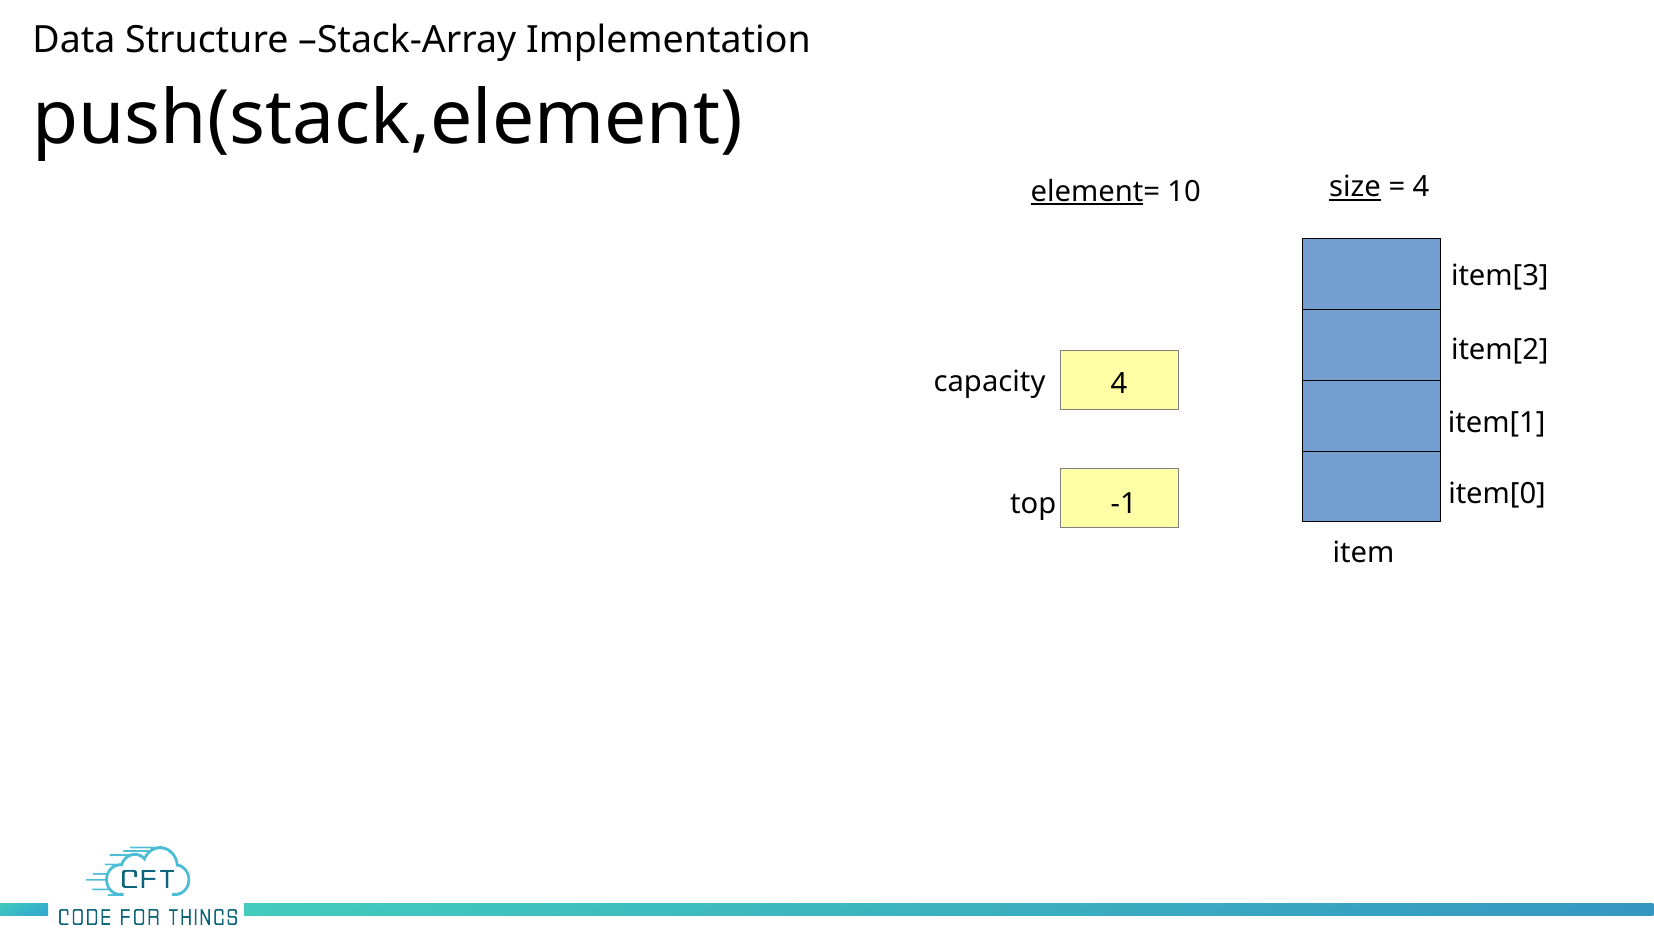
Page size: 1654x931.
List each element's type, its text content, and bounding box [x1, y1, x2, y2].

text_box [1060, 350, 1179, 410]
text_box item[1] [1441, 405, 1572, 478]
title Data Structure –Stack-Array Implementation push(stack,element) [32, 12, 1536, 166]
text_box size = 4 [1314, 166, 1510, 215]
text_box top [995, 474, 1102, 532]
text_box capacity [918, 352, 1085, 410]
text_box item [1317, 523, 1419, 573]
text_box -1 [1095, 474, 1179, 524]
text_box [1302, 238, 1441, 522]
text_box item[3] [1441, 246, 1575, 330]
text_box item[2] [1441, 330, 1575, 405]
text_box item[0] [1433, 478, 1572, 549]
text_box [1060, 468, 1179, 474]
text_box 4 [1095, 354, 1155, 404]
text_box element= 10 [1015, 166, 1270, 212]
picture [59, 846, 237, 925]
text_box [1102, 524, 1179, 528]
